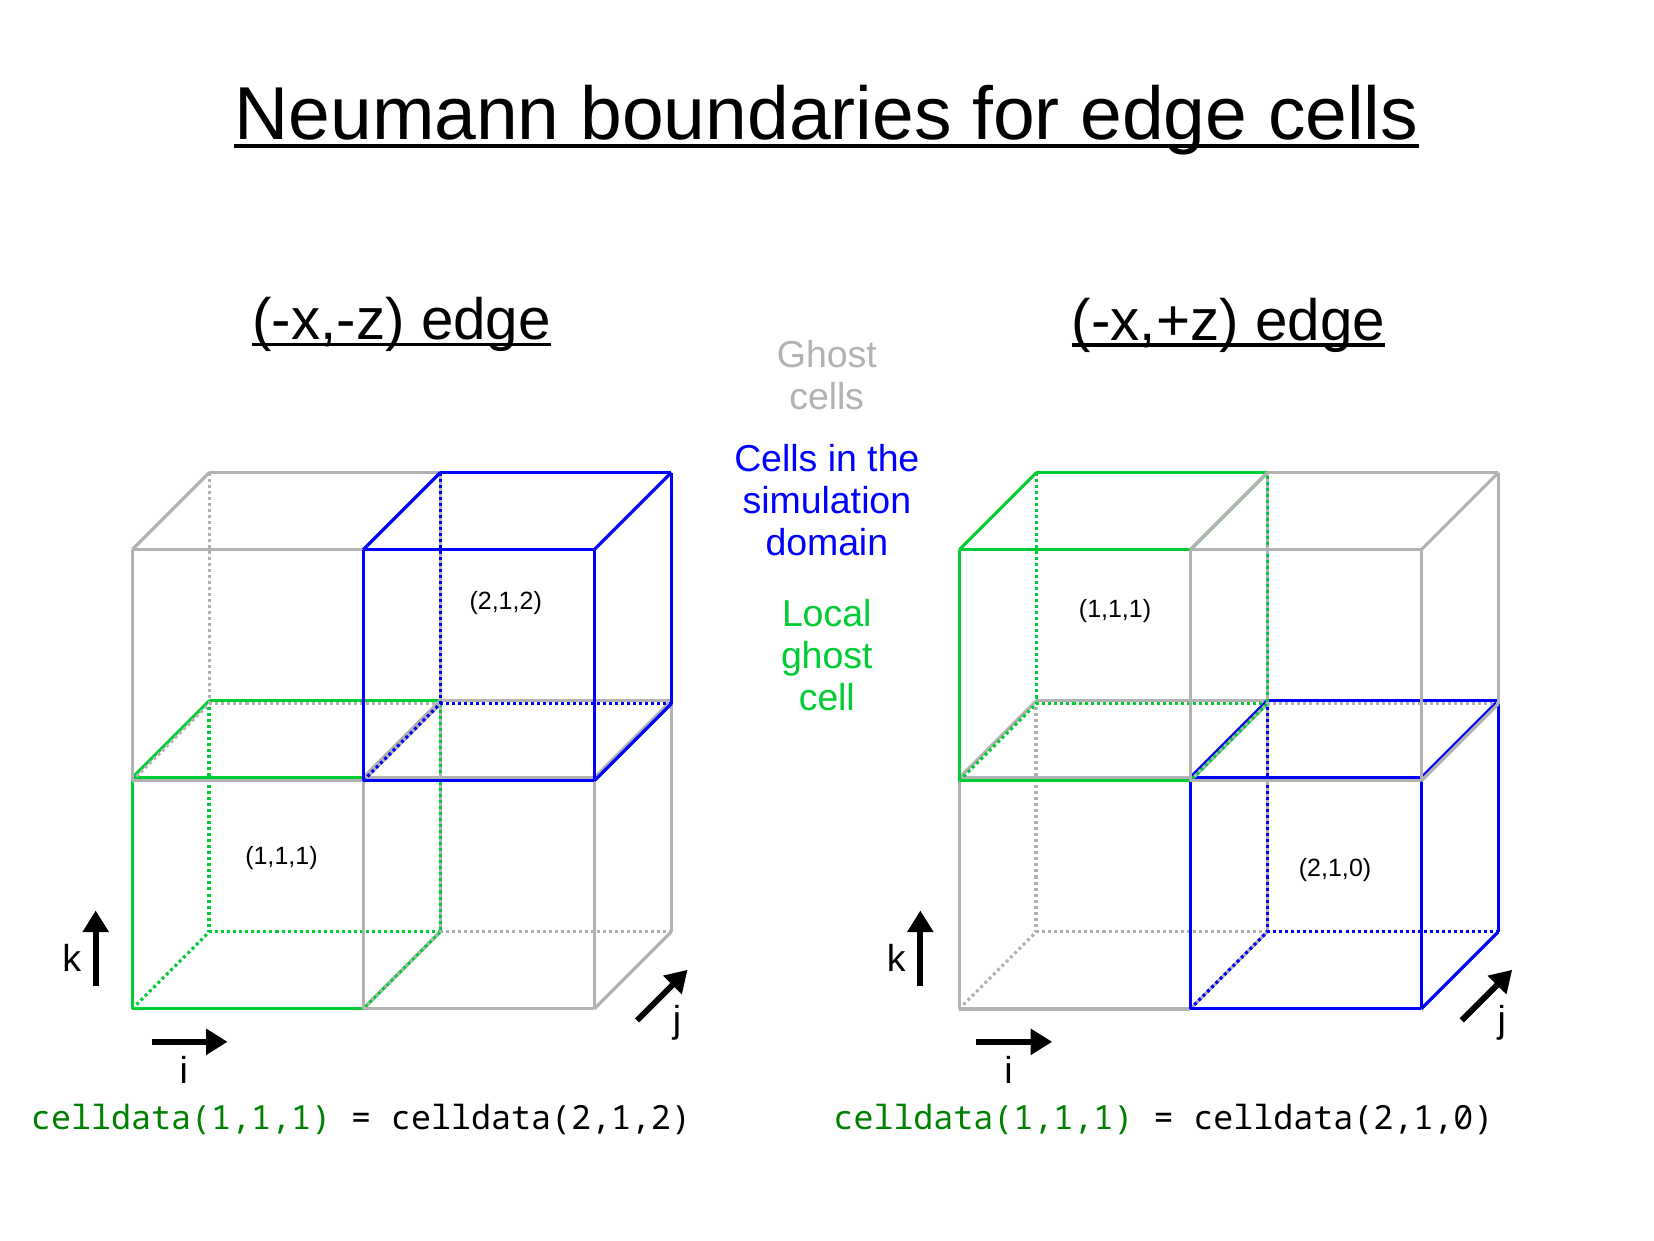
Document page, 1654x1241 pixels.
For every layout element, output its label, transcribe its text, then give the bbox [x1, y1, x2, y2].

text_box Ghost cells [715, 326, 938, 425]
text_box (2,1,0) [1267, 846, 1404, 890]
text_box Local ghost cell [732, 584, 922, 726]
text_box (1,1,1) [1048, 587, 1182, 631]
text_box (2,1,2) [440, 579, 572, 622]
text_box Cells in the simulation domain [715, 430, 938, 571]
text_box (-x,+z) edge [985, 280, 1473, 379]
text_box celldata(1,1,1) = celldata(2,1,2) [16, 1086, 790, 1202]
text_box (-x,-z) edge [169, 279, 635, 379]
text_box k [867, 929, 926, 987]
text_box i [154, 1042, 213, 1086]
text_box j [1472, 991, 1531, 1048]
text_box (1,1,1) [221, 834, 342, 878]
text_box k [42, 929, 101, 987]
text_box Neumann boundaries for edge cells [74, 64, 1579, 164]
text_box i [979, 1042, 1038, 1086]
text_box j [648, 991, 706, 1048]
text_box celldata(1,1,1) = celldata(2,1,0) [818, 1086, 1592, 1202]
